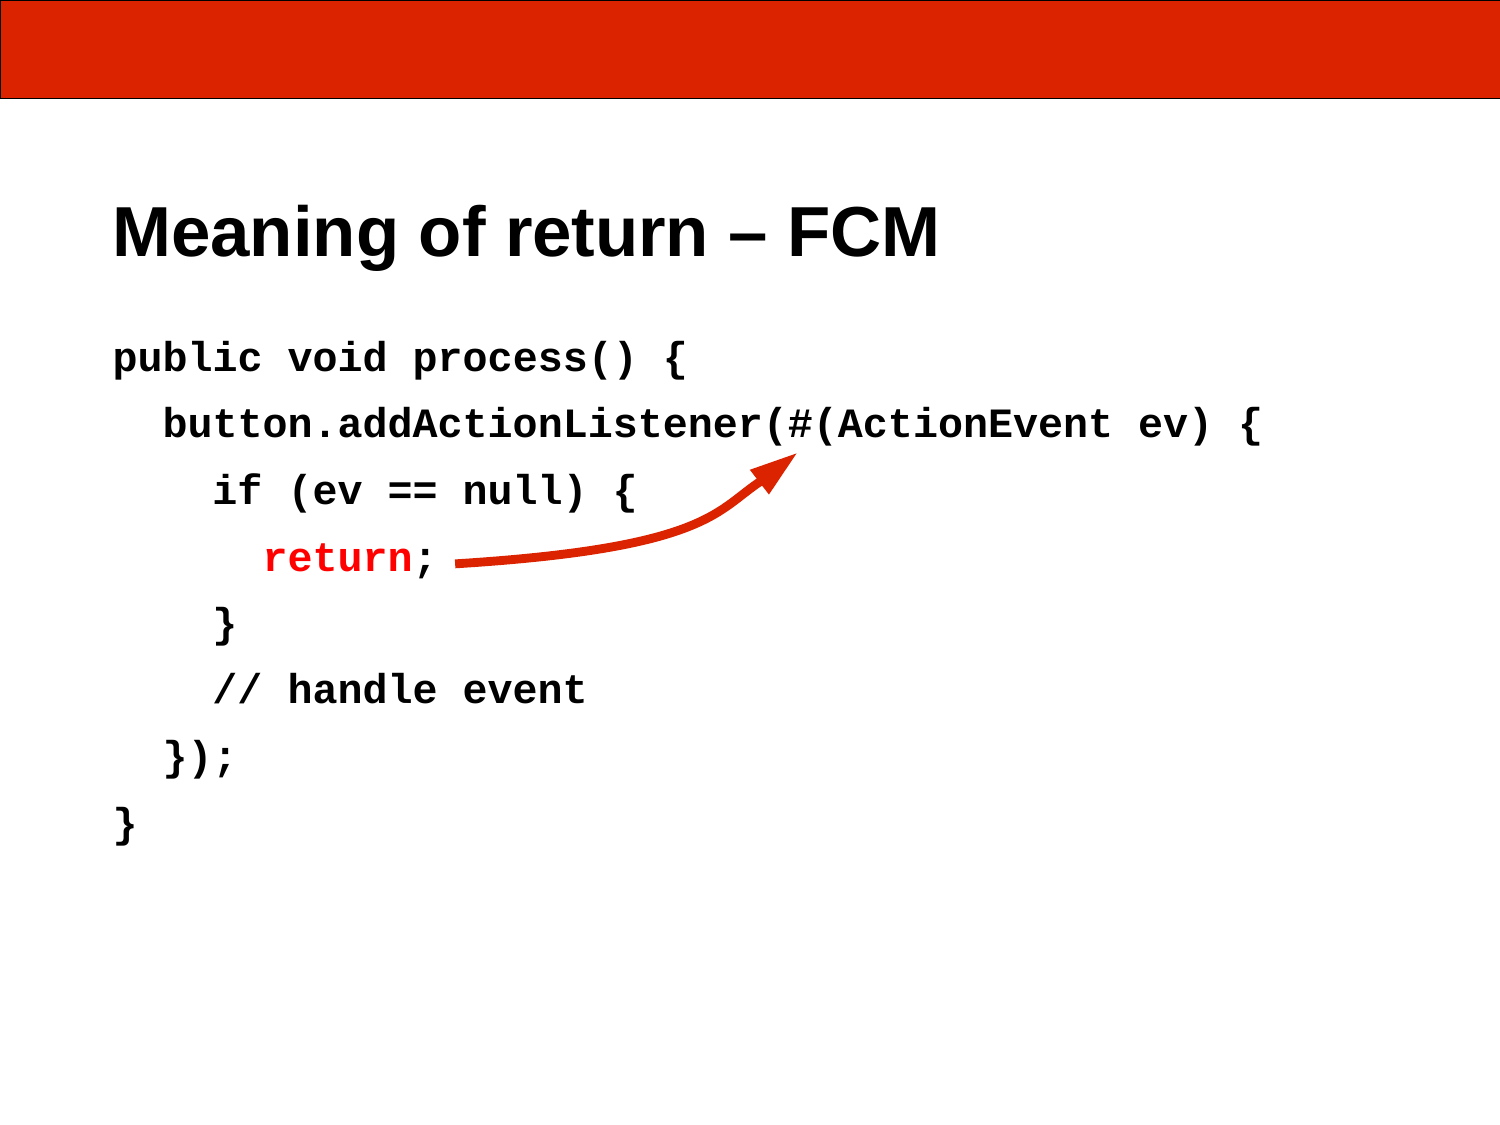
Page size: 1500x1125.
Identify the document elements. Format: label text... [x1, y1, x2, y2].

title Meaning of return – FCM [112, 119, 1417, 271]
list public void process() { button.addActionListener(#(ActionEvent ev) { if (ev == null) { return; } // handle event }); } [112, 337, 1475, 1030]
